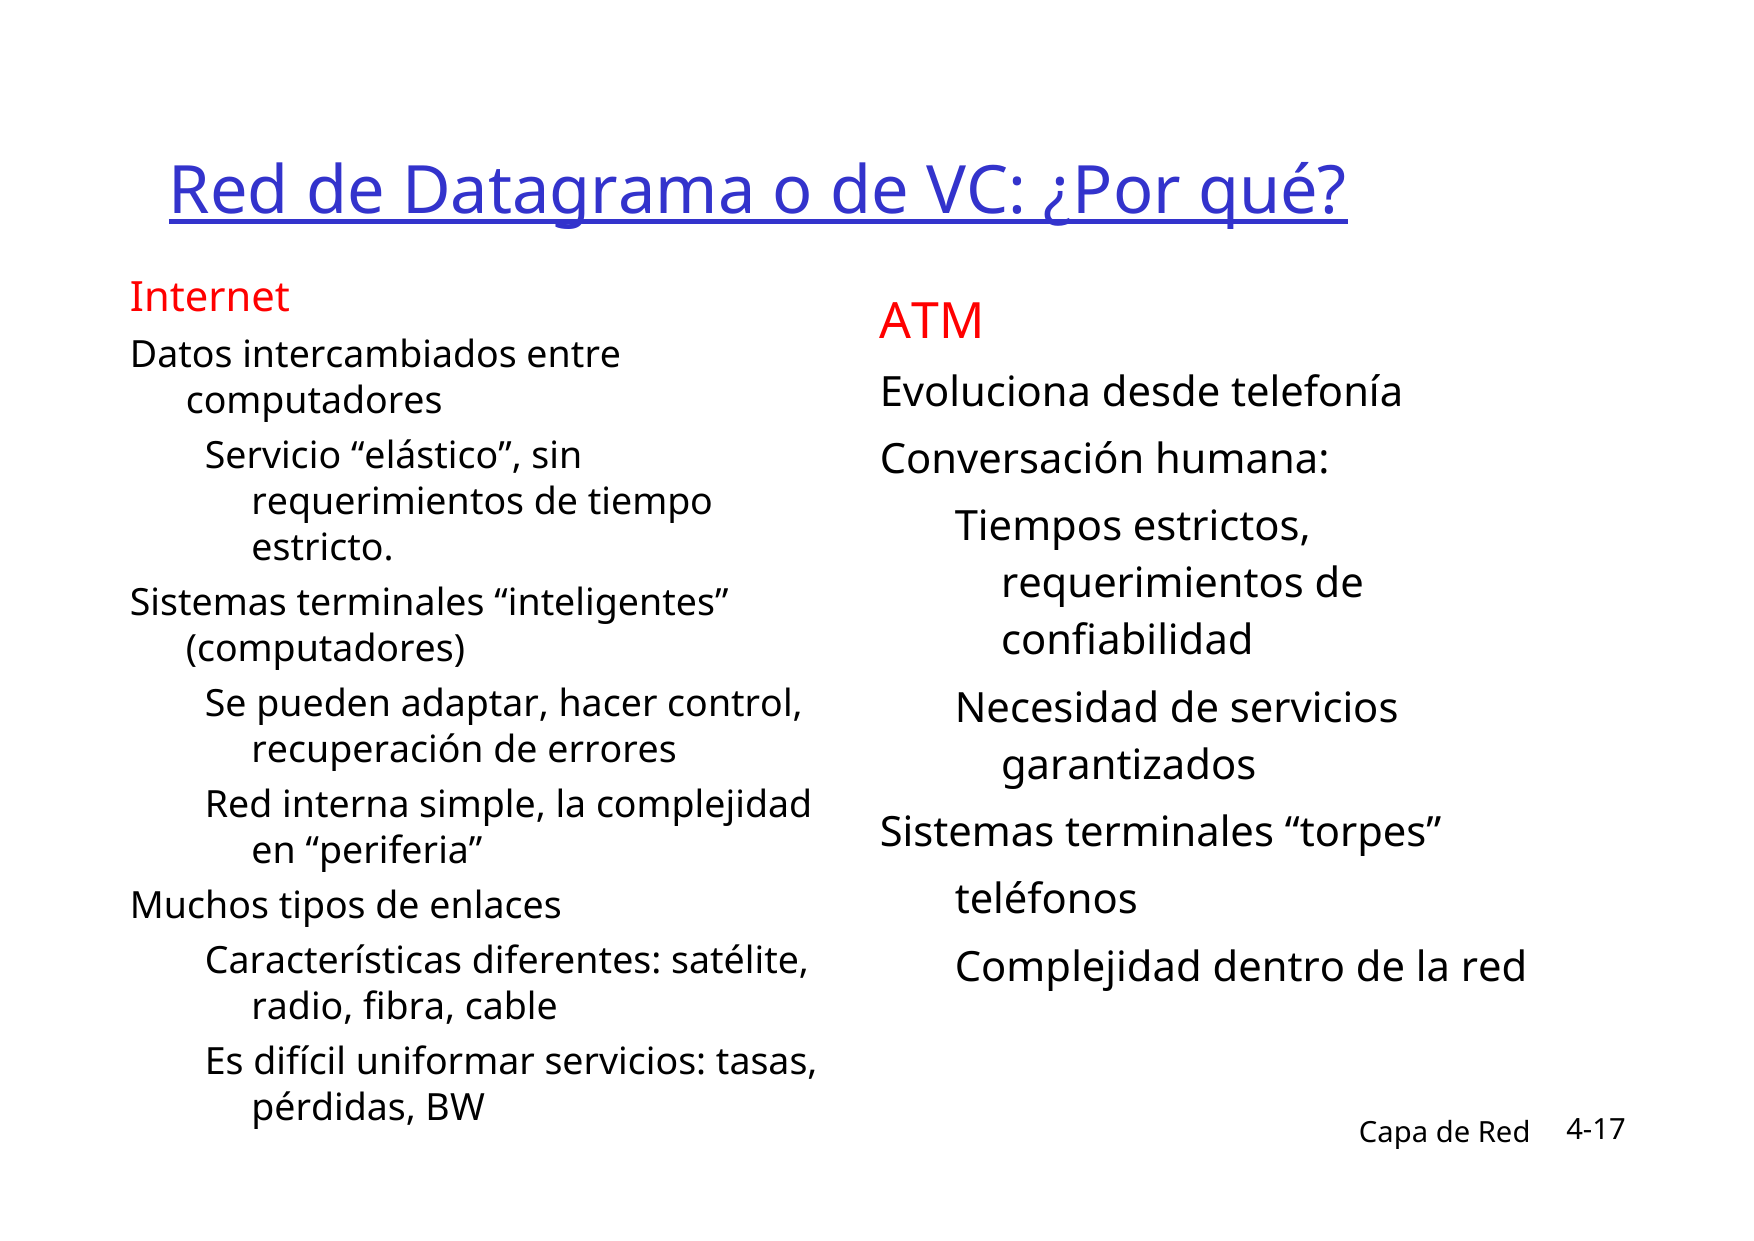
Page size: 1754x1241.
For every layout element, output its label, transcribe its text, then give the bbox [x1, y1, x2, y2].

list ATM Evoluciona desde telefonía Conversación humana: Tiempos estrictos, requerimientos de confiabilidad Necesidad de servicios garantizados Sistemas terminales “torpes” teléfonos Complejidad dentro de la red [864, 281, 1548, 1073]
title Red de Datagrama o de VC: ¿Por qué? [154, 95, 1645, 284]
list Internet Datos intercambiados entre computadores Servicio “elástico”, sin requerimientos de tiempo estricto. Sistemas terminales “inteligentes” (computadores) Se pueden adaptar, hacer control, recuperación de errores Red interna simple, la complejidad en “periferia” Muchos tipos de enlaces Características diferentes: satélite, radio, fibra, cable Es difícil uniformar servicios: tasas, pérdidas, BW [115, 262, 877, 1136]
